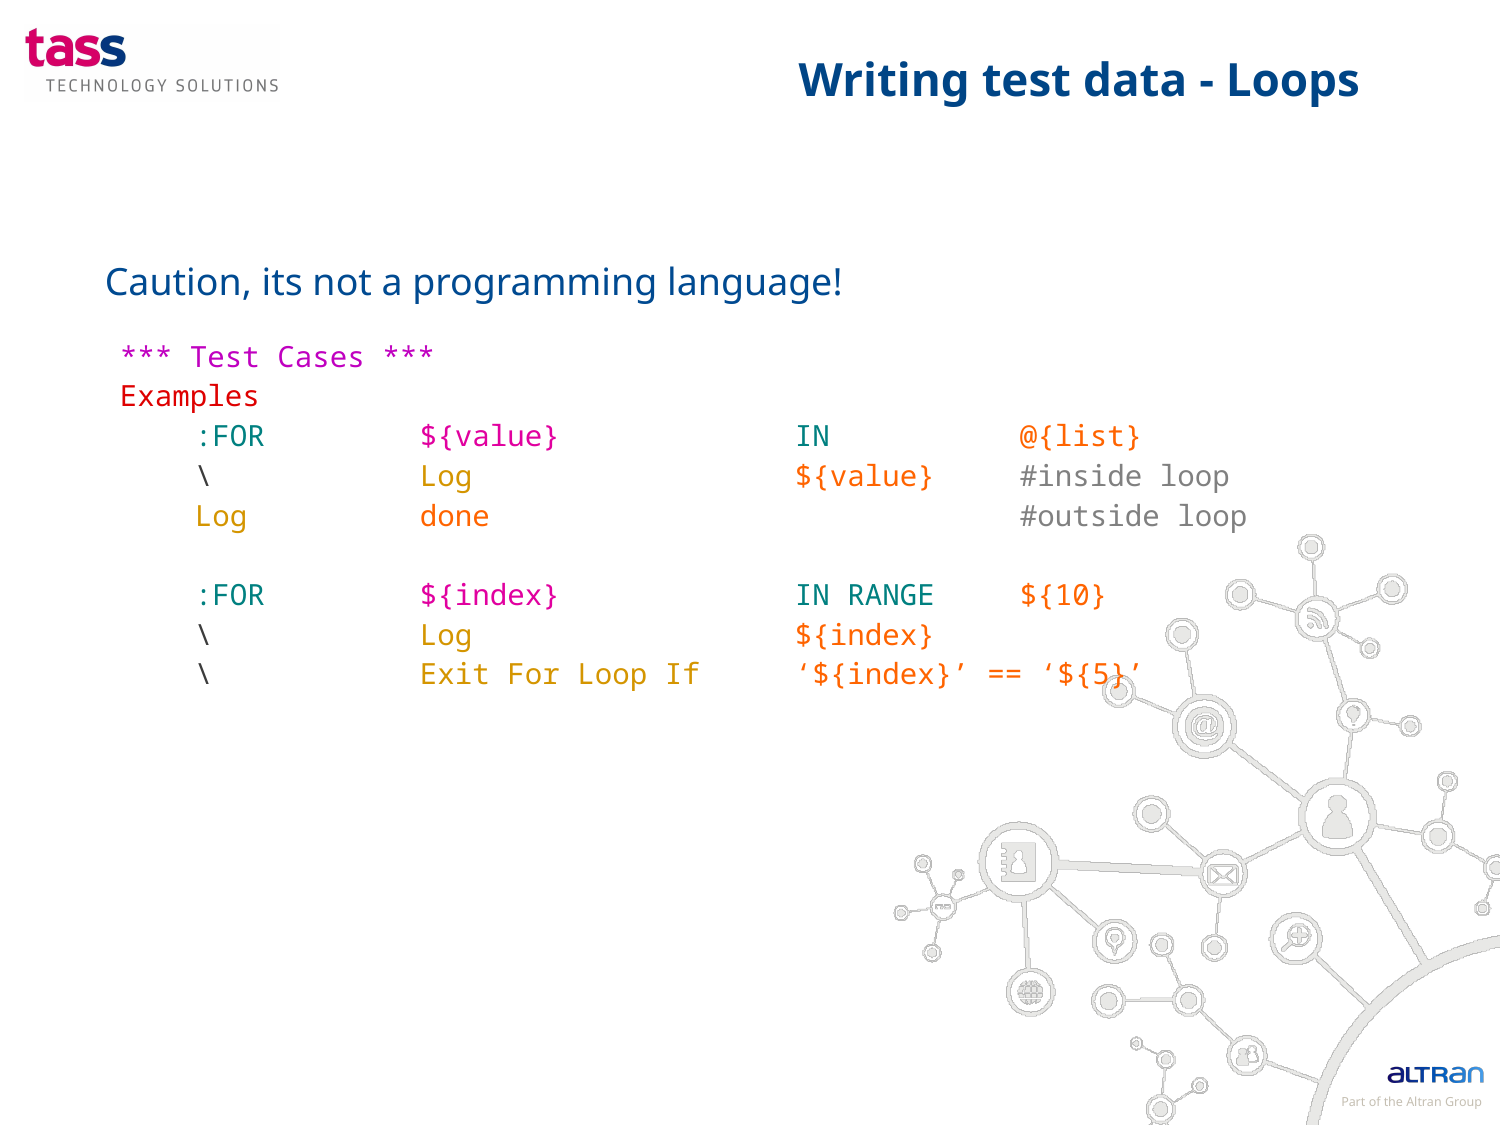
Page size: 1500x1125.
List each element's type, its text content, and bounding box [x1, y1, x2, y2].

list Caution, its not a programming language! [89, 205, 1375, 317]
text_box *** Test Cases *** Examples :FOR ${value} IN @{list} \ Log ${value} #inside loop Log done #outside loop :FOR ${index} IN RANGE ${10} \ Log ${index} \ Exit For Loop If ‘${index}’ == ‘${5}’ [105, 328, 1396, 686]
picture [24, 24, 280, 102]
picture [1385, 1064, 1485, 1087]
title Writing test data - Loops [336, 30, 1375, 126]
